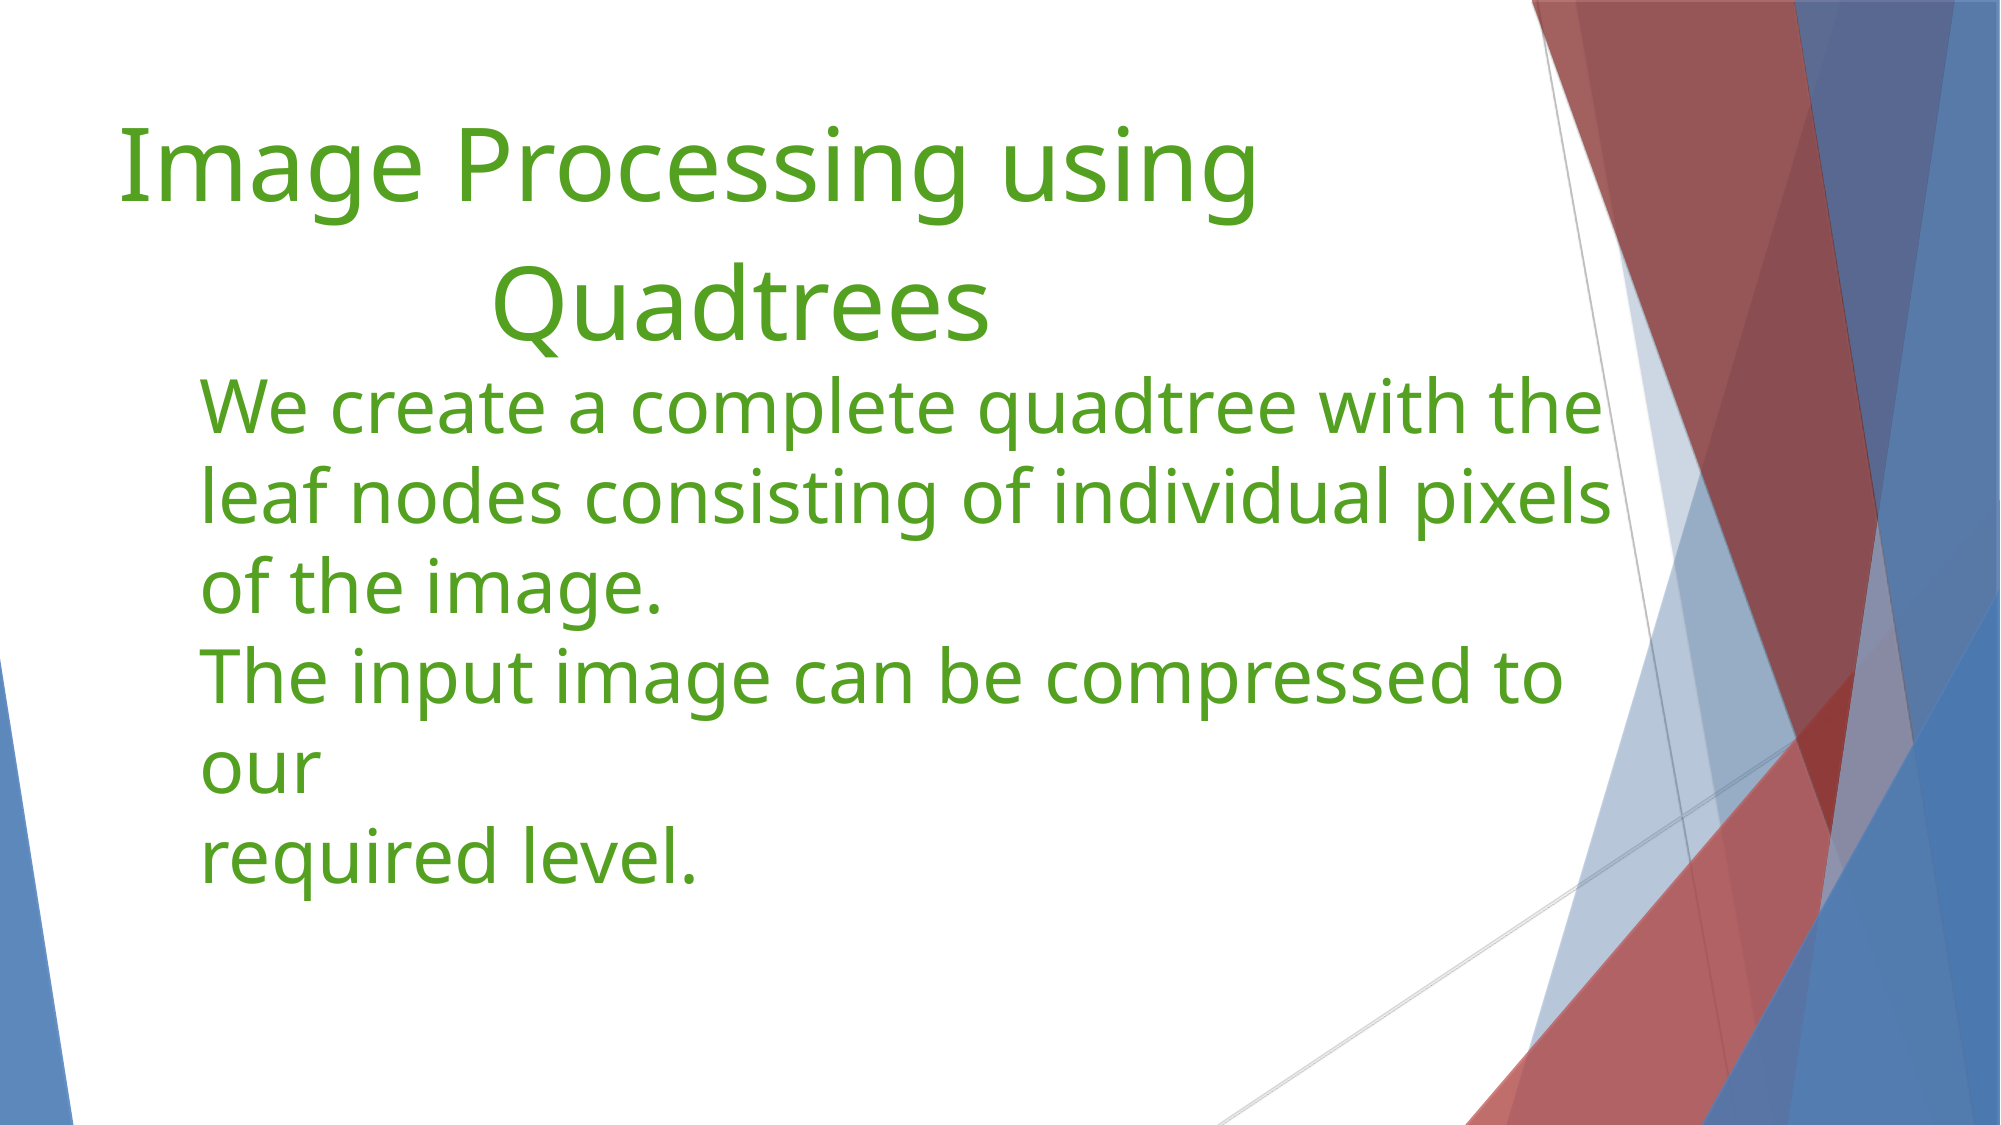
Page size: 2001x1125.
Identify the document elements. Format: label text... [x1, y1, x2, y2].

text_box We create a complete quadtree with the leaf nodes consisting of individual pixels of the image. The input image can be compressed to our required level. [184, 350, 1639, 827]
text_box Image Processing using Quadtrees [103, 85, 1902, 338]
